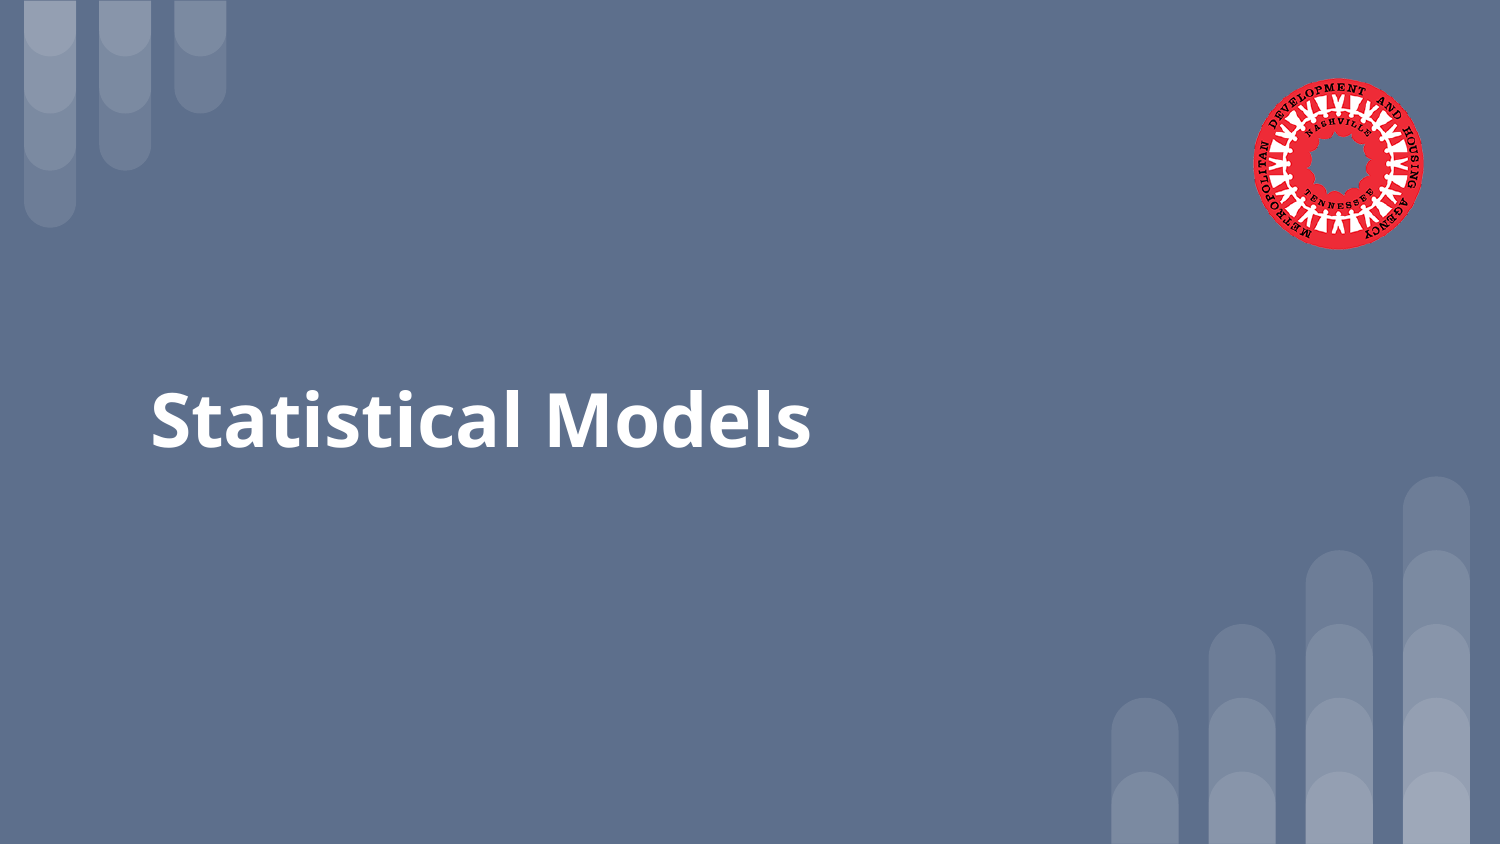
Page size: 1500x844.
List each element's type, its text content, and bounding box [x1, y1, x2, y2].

picture [1185, 76, 1491, 251]
title Statistical Models [135, 264, 1097, 572]
